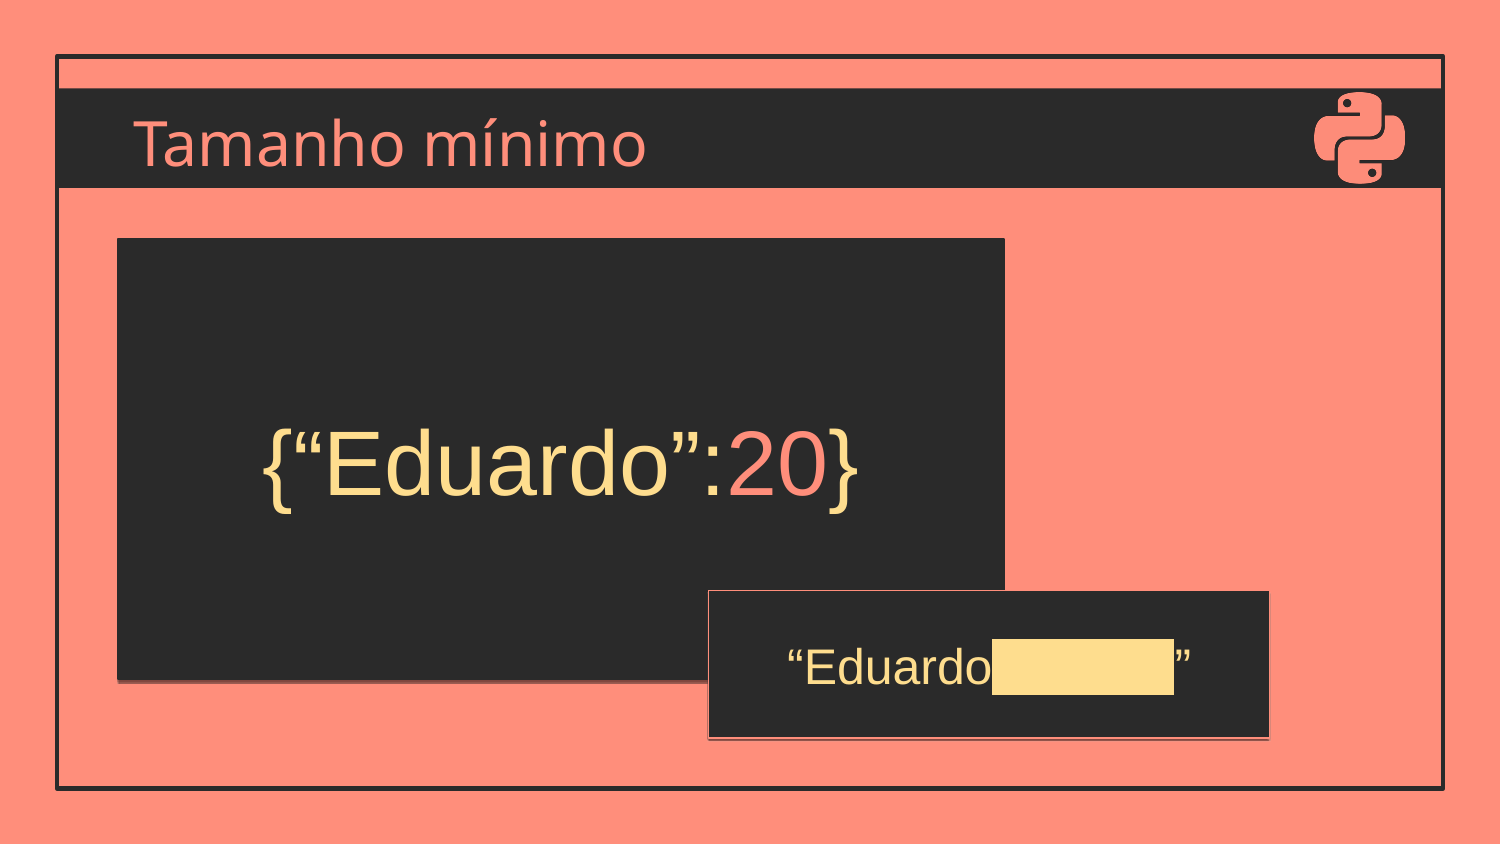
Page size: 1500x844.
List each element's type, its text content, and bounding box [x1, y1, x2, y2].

text_box {“Eduardo”:20} [118, 239, 1004, 680]
text_box “Eduardo ” [708, 590, 1270, 739]
picture [1314, 92, 1405, 184]
title Tamanho mínimo [118, 88, 1142, 188]
